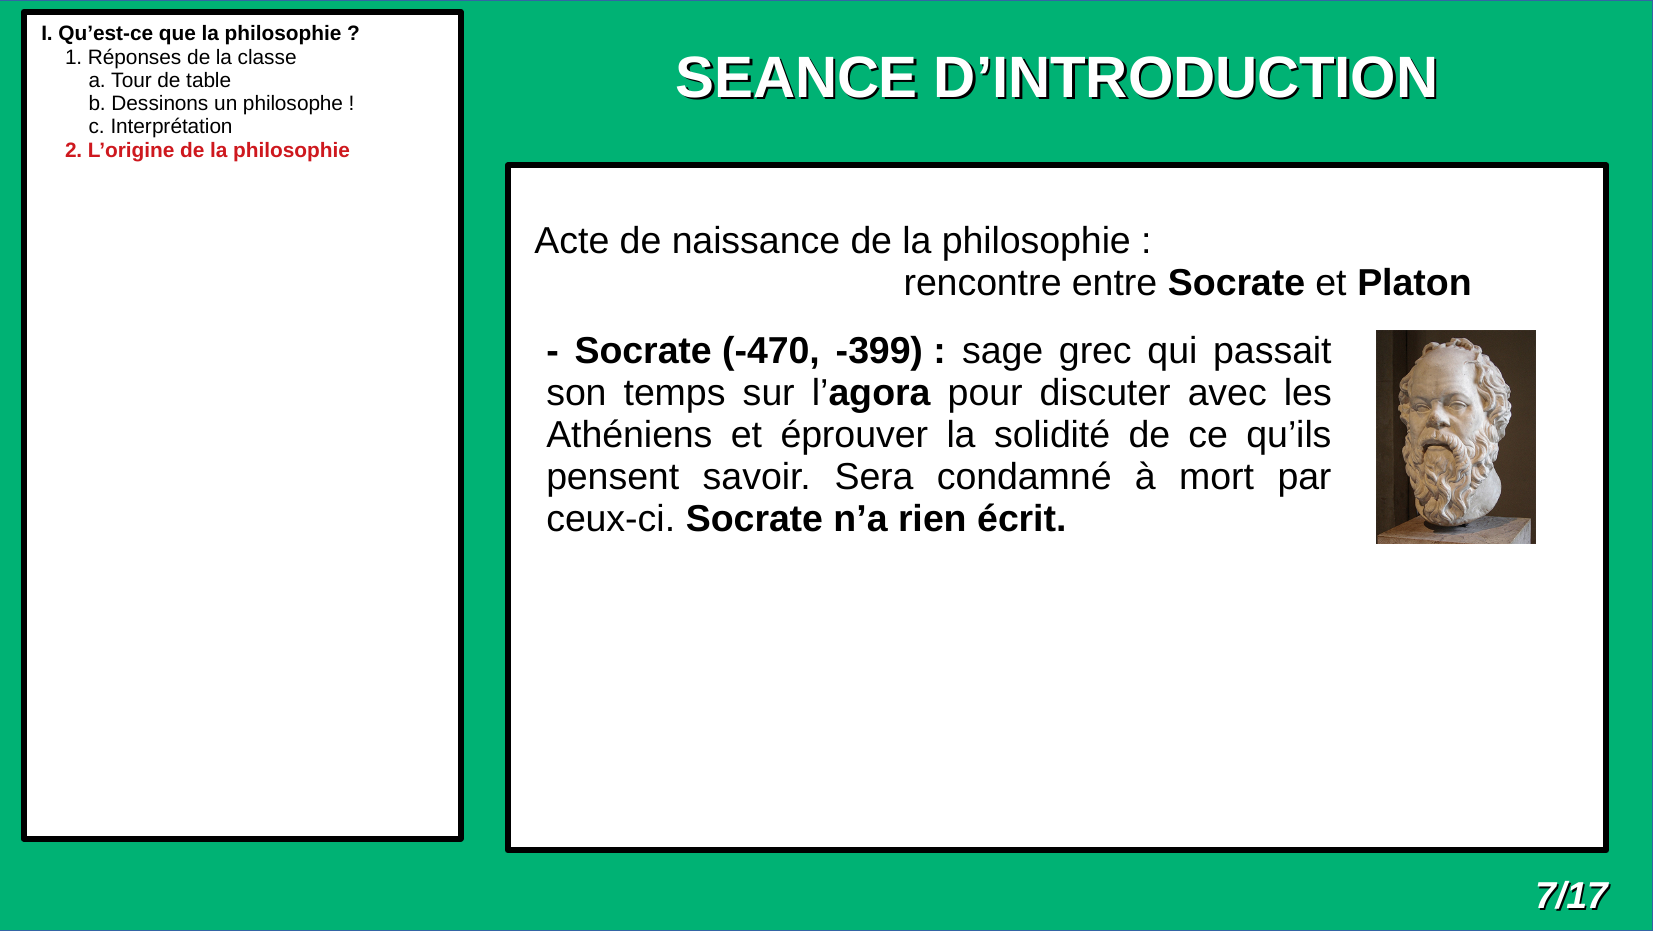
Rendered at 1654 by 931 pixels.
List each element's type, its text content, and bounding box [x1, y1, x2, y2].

text_box <numéro>/17 [1464, 867, 1623, 931]
text_box [0, 0, 1653, 931]
picture [1376, 330, 1536, 544]
text_box SEANCE D’INTRODUCTION [507, 0, 1607, 154]
text_box - Socrate (-470, -399) : sage grec qui passait son temps sur l’agora pour discuter avec les Athéniens et éprouver la solidité de ce qu’ils pensent savoir. Sera condamné à mort par ceux-ci. Socrate n’a rien écrit. [531, 322, 1347, 548]
text_box I. Qu’est-ce que la philosophie ? 1. Réponses de la classe a. Tour de table b. Dessinons un philosophe ! c. Interprétation 2. L’origine de la philosophie [23, 11, 461, 839]
text_box Acte de naissance de la philosophie : rencontre entre Socrate et Platon [519, 212, 1524, 319]
